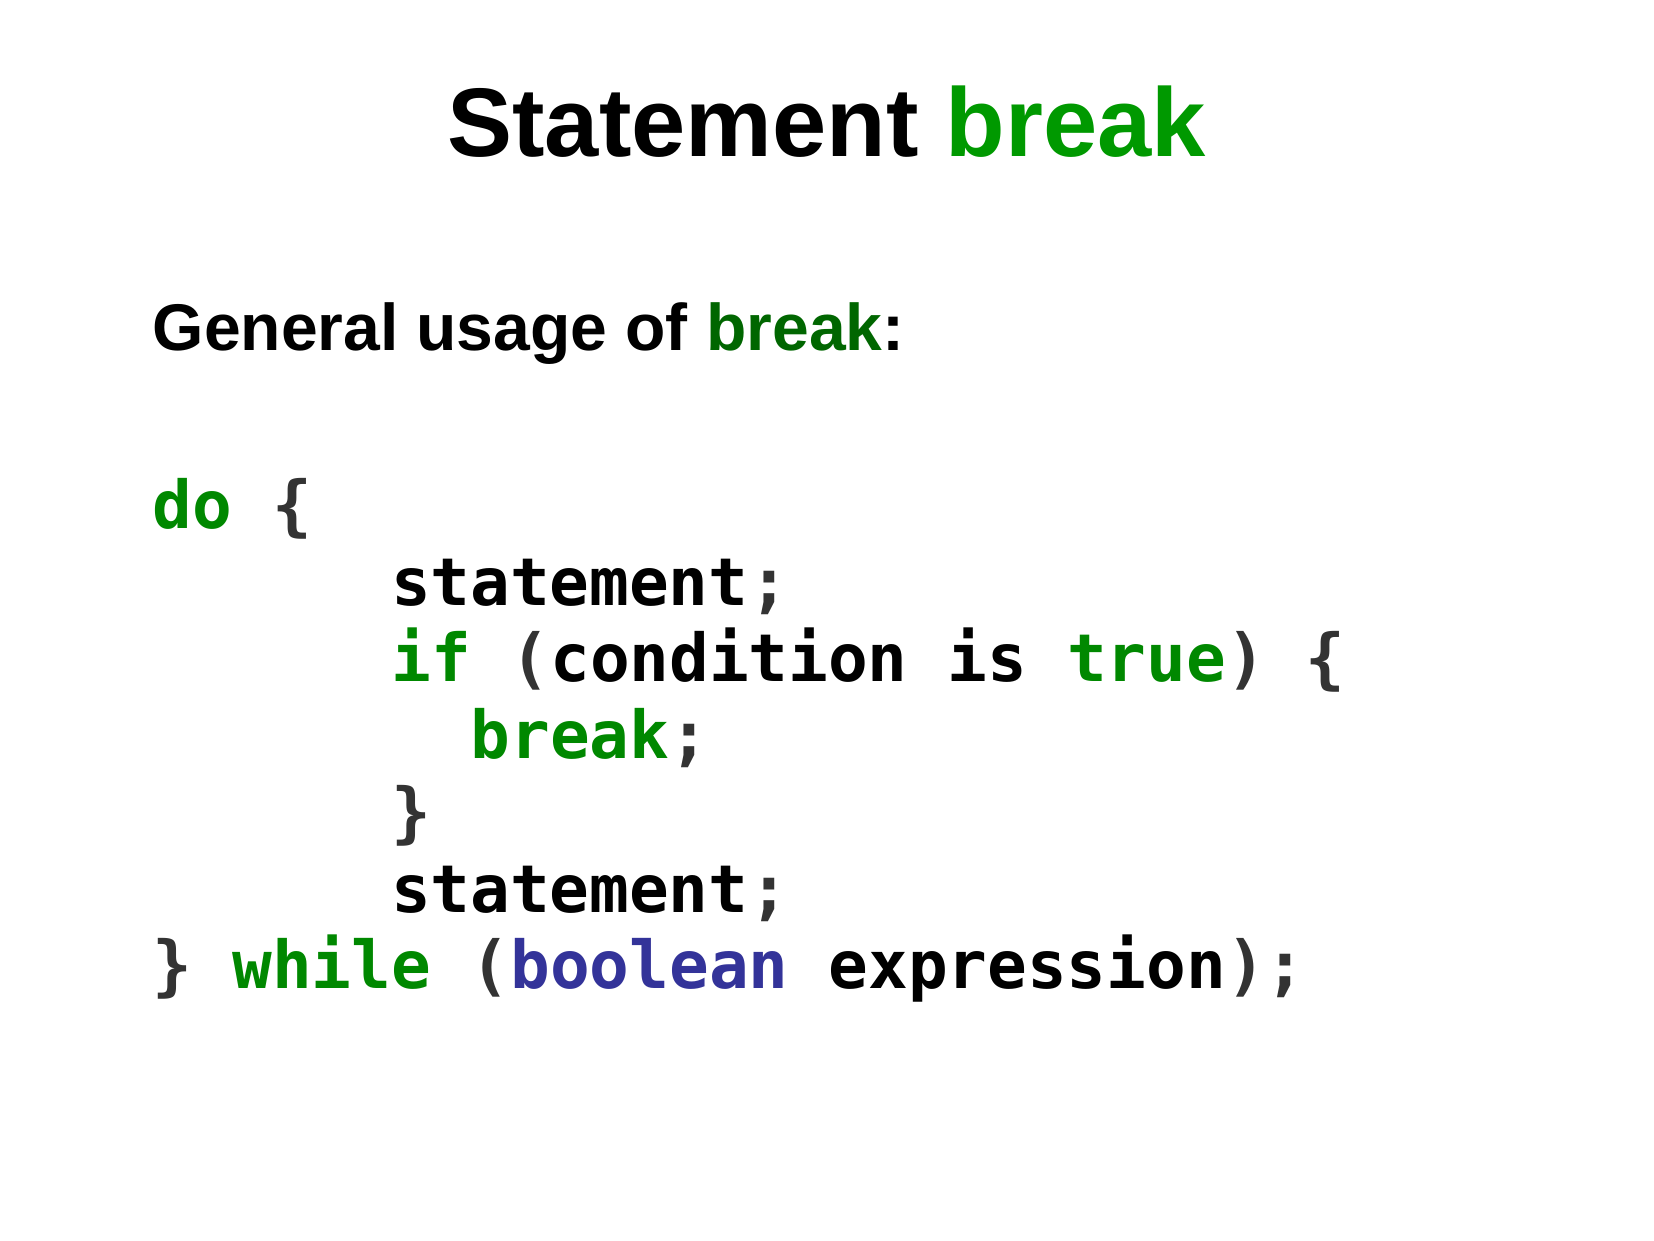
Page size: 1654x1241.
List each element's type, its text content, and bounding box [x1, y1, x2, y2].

title Statement break [82, 49, 1571, 196]
list General usage of break: do { statement; if (condition is true) { break; } statement; } while (boolean expression); [82, 290, 1538, 1010]
